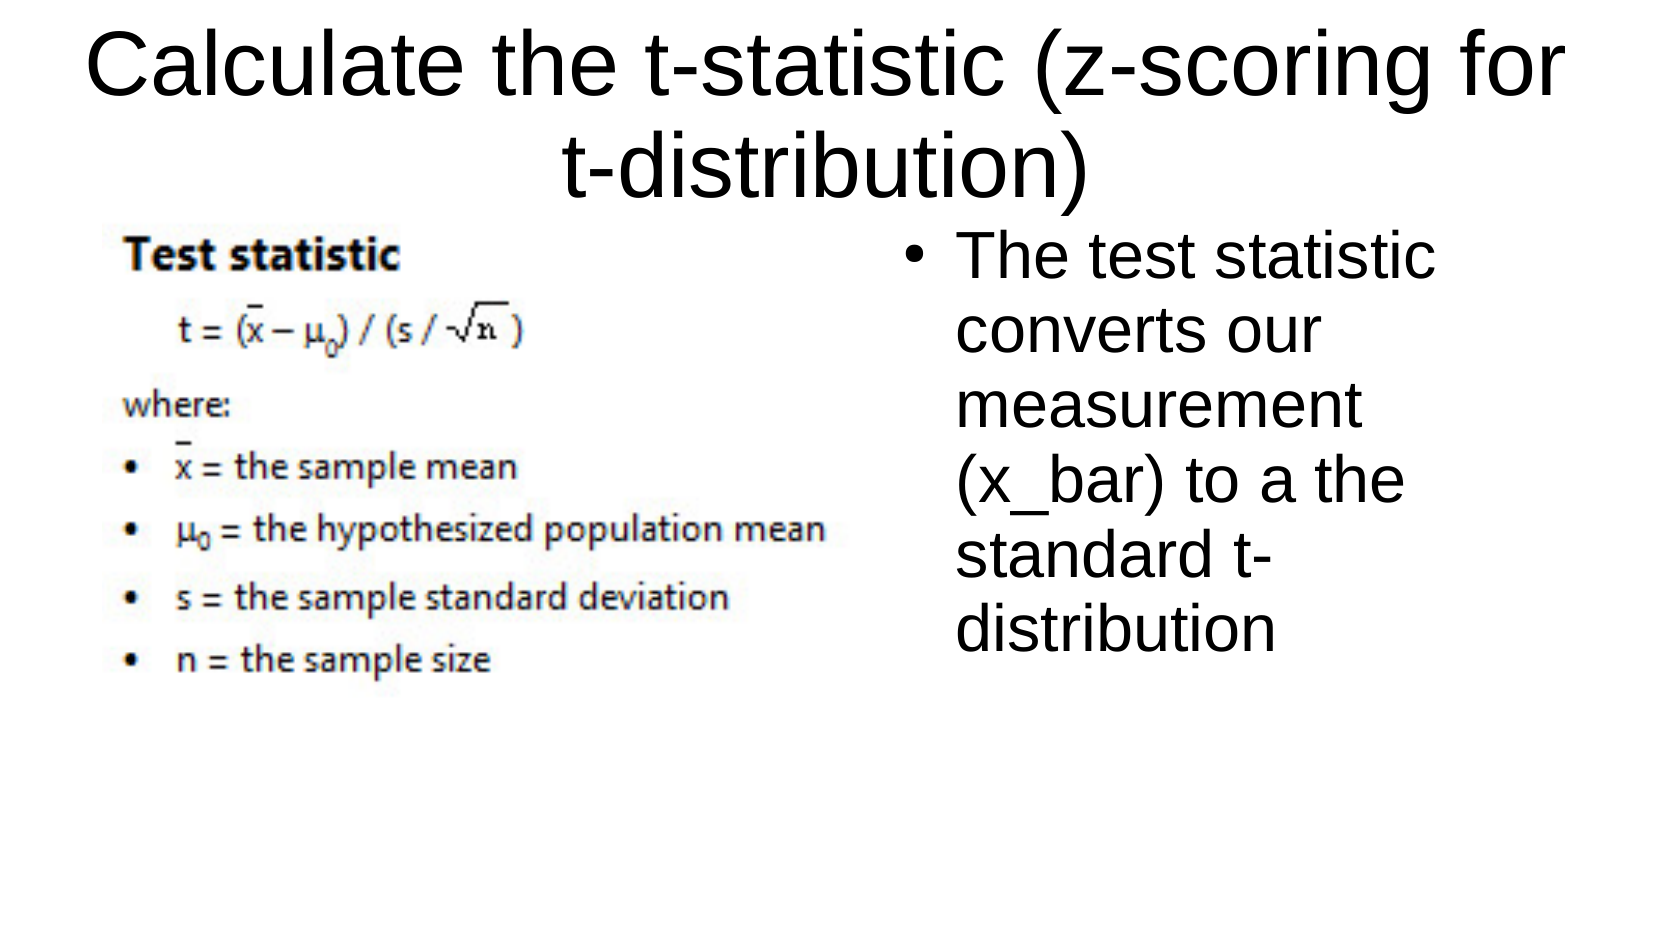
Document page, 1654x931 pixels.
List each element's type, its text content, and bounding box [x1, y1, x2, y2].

list The test statistic converts our measurement (x_bar) to a the standard t-distribution [885, 217, 1571, 758]
picture [102, 200, 871, 736]
title Calculate the t-statistic (z-scoring for t-distribution) [82, 12, 1571, 218]
